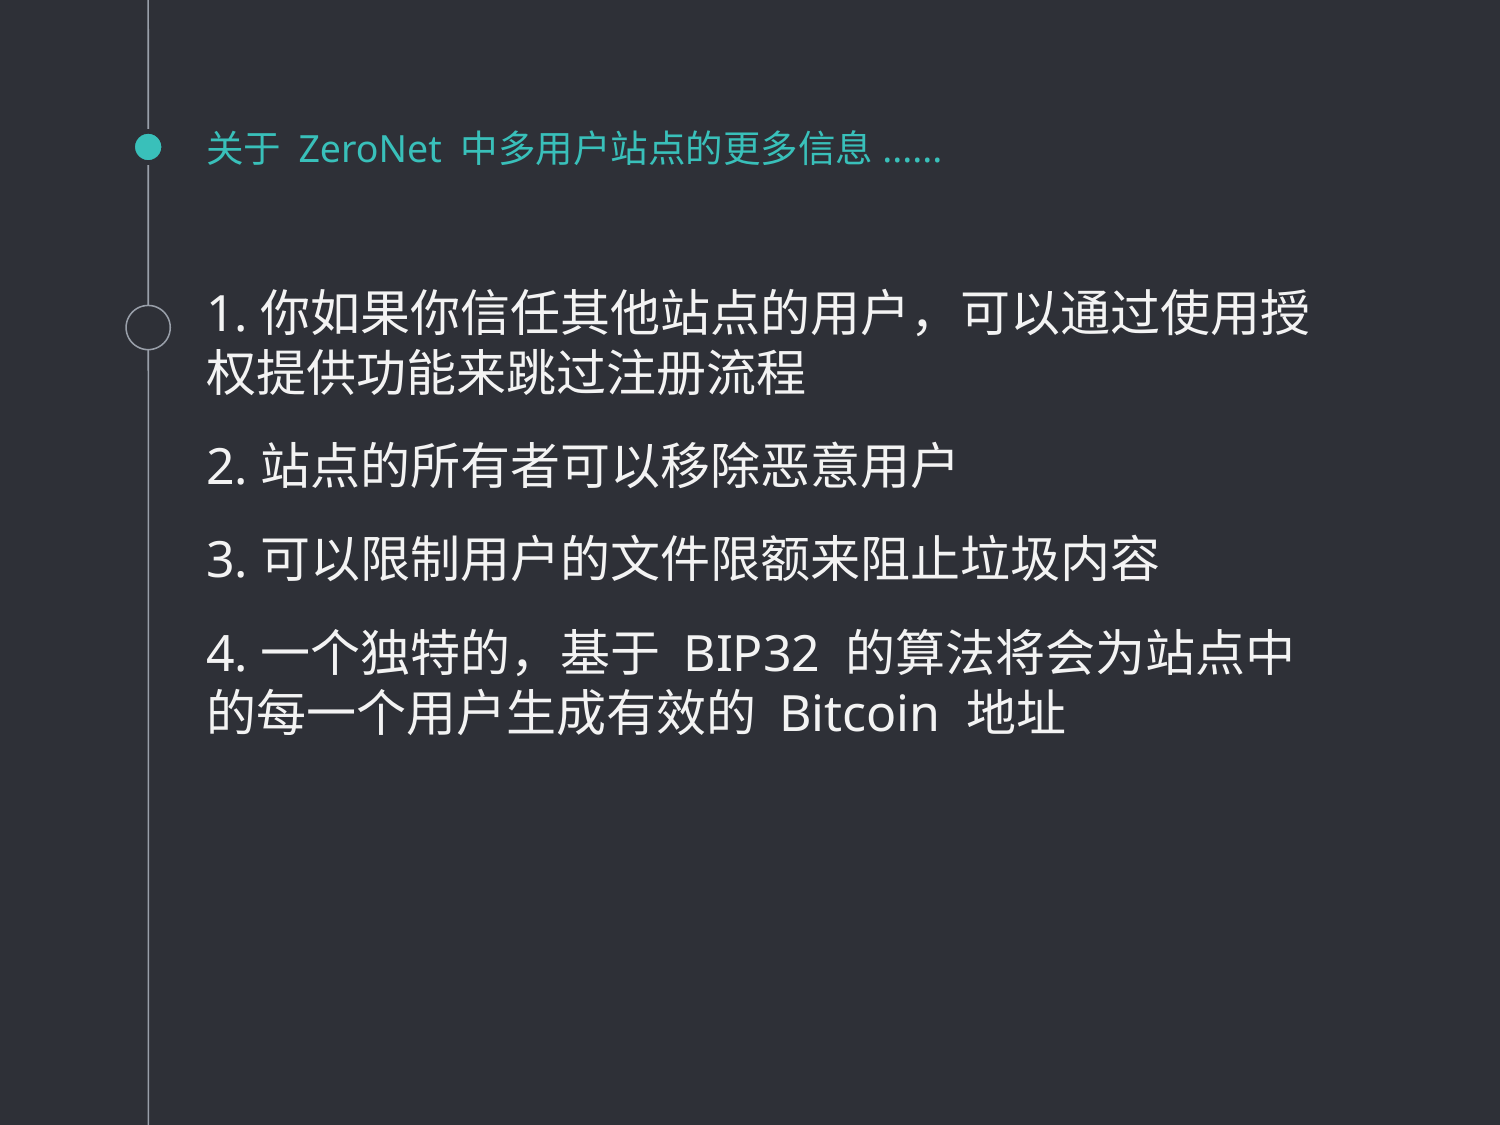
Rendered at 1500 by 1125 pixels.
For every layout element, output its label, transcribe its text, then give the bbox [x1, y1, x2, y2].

title 关于 ZeroNet 中多用户站点的更多信息...... [191, 109, 1317, 185]
text_box 1.你如果你信任其他站点的用户，可以通过使用授权提供功能来跳过注册流程 2.站点的所有者可以移除恶意用户 3.可以限制用户的文件限额来阻止垃圾内容 4.一个独特的，基于 BIP32 的算法将会为站点中的每一个用户生成有效的 Bitcoin 地址 [191, 265, 1346, 1010]
